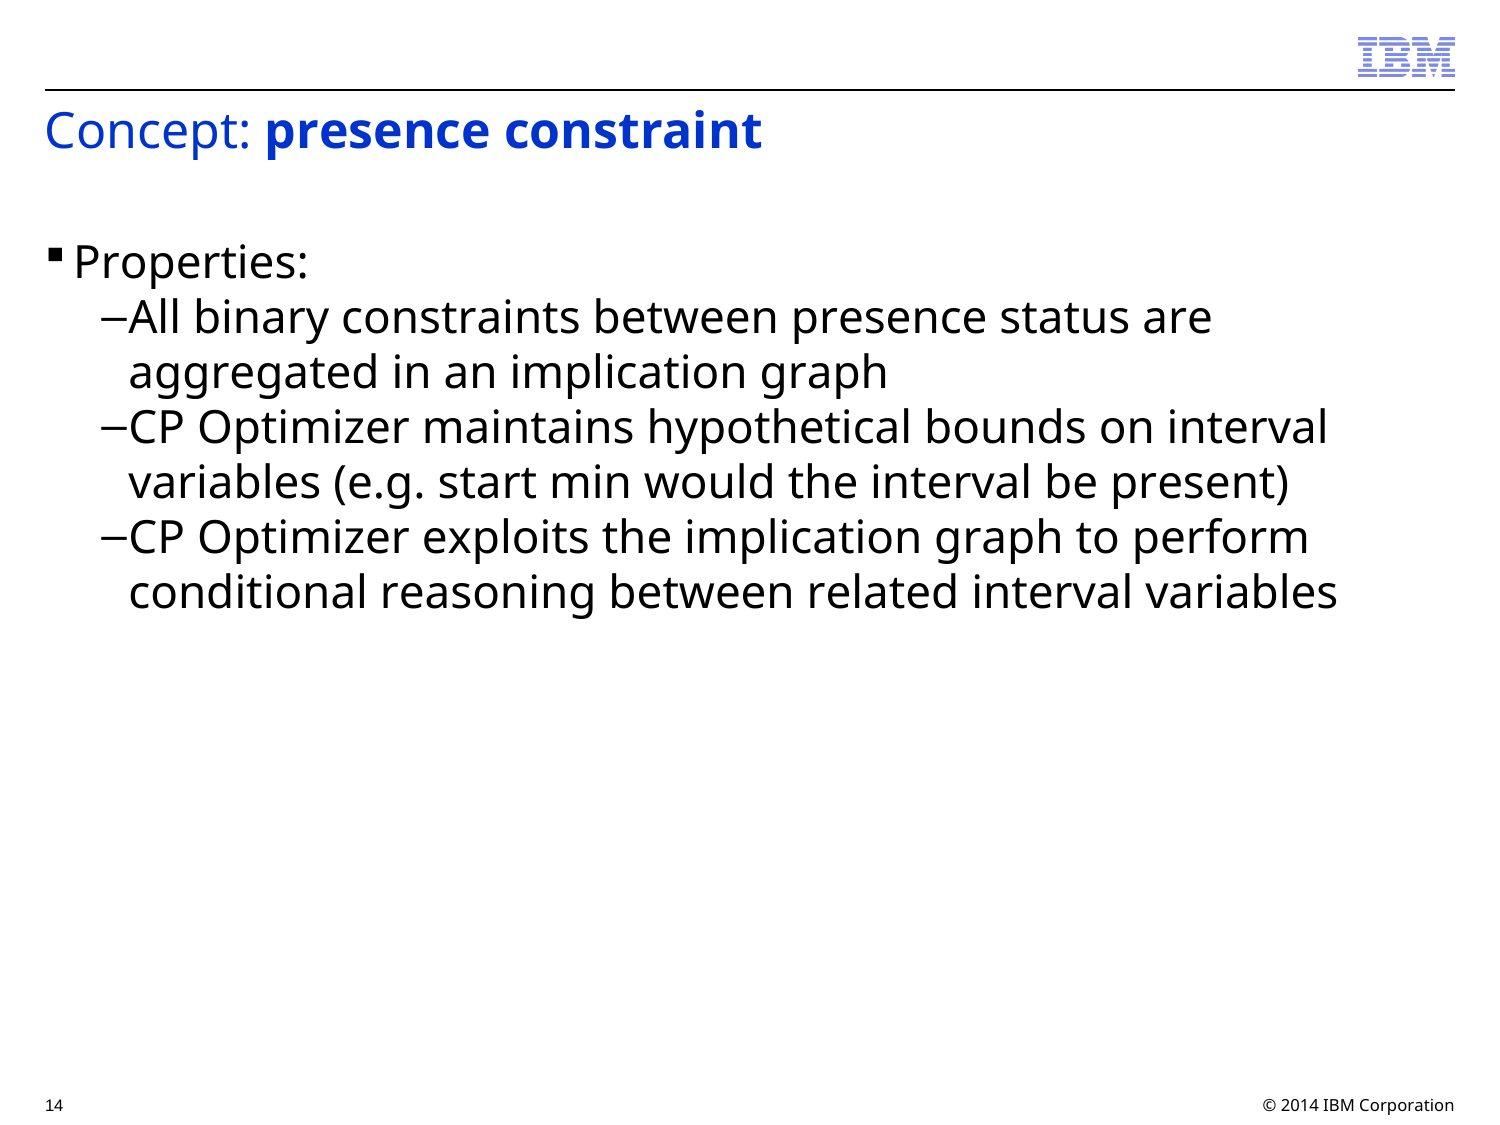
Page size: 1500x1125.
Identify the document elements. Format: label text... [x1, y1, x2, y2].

picture [1358, 37, 1455, 77]
title Concept: presence constraint [29, 97, 1500, 203]
list Properties: All binary constraints between presence status are aggregated in an implication graph CP Optimizer maintains hypothetical bounds on interval variables (e.g. start min would the interval be present) CP Optimizer exploits the implication graph to perform conditional reasoning between related interval variables [29, 224, 1456, 1066]
